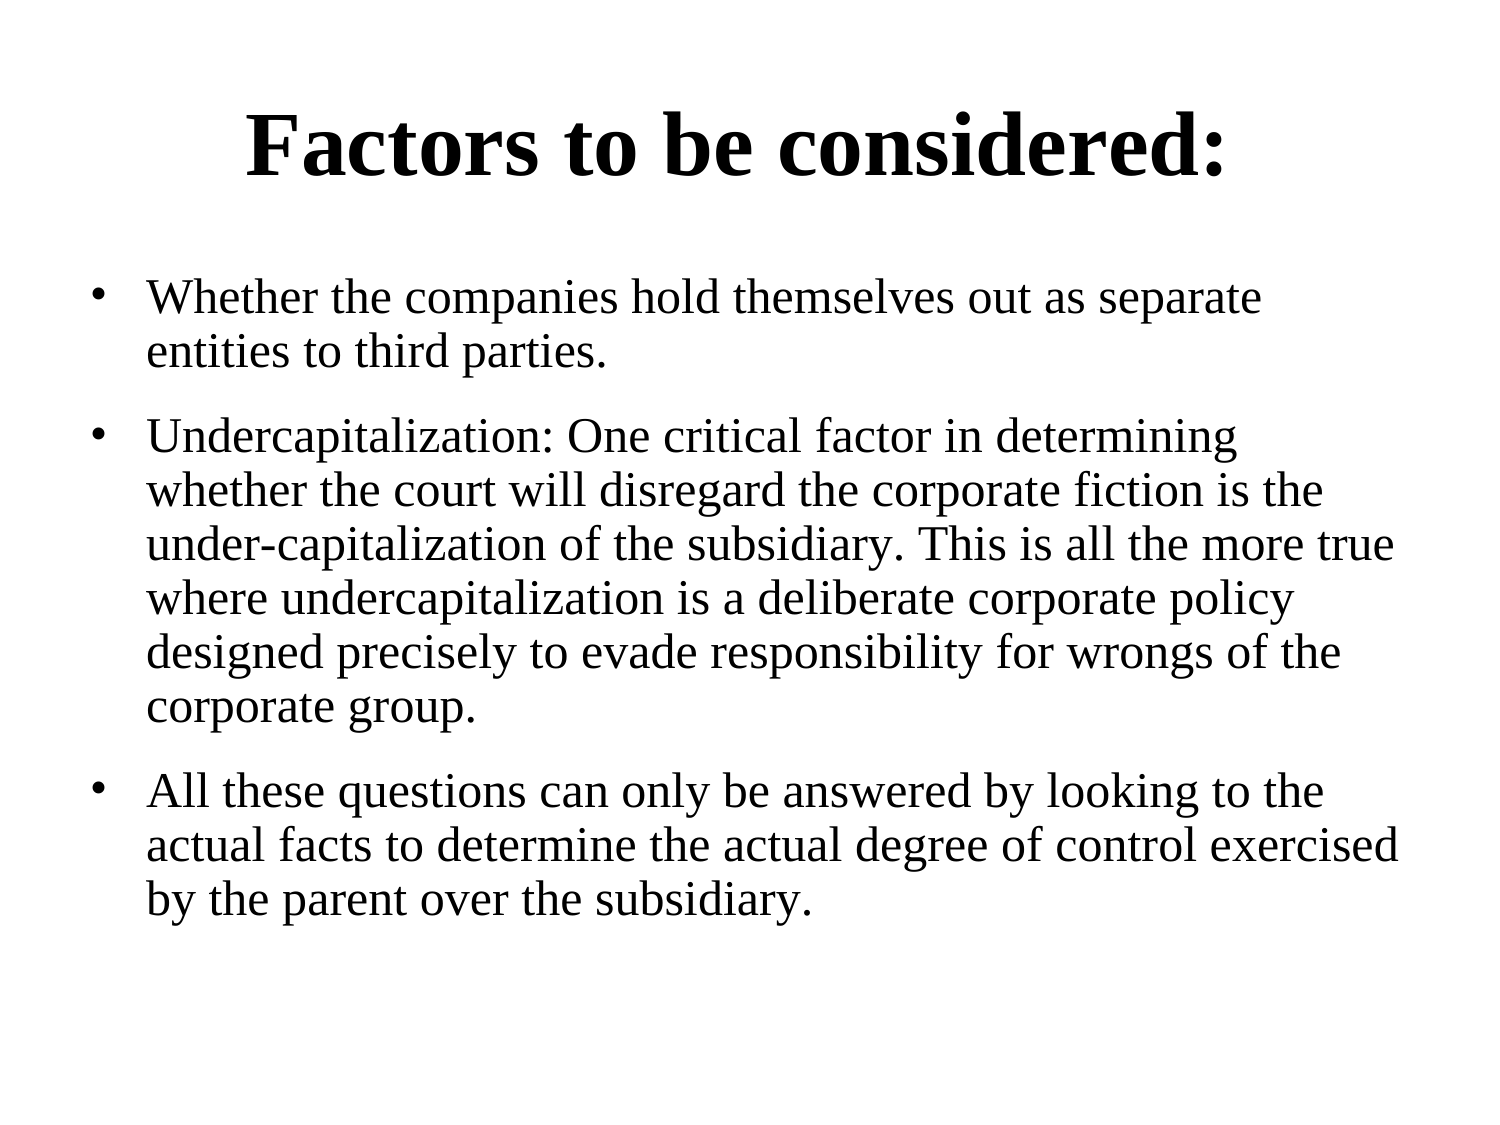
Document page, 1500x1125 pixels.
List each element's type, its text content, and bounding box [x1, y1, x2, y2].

title Factors to be considered: [75, 45, 1426, 233]
list Whether the companies hold themselves out as separate entities to third parties. Undercapitalization: One critical factor in determining whether the court will disregard the corporate fiction is the under-capitalization of the subsidiary. This is all the more true where undercapitalization is a deliberate corporate policy designed precisely to evade responsibility for wrongs of the corporate group. All these questions can only be answered by looking to the actual facts to determine the actual degree of control exercised by the parent over the subsidiary. [75, 262, 1426, 1005]
